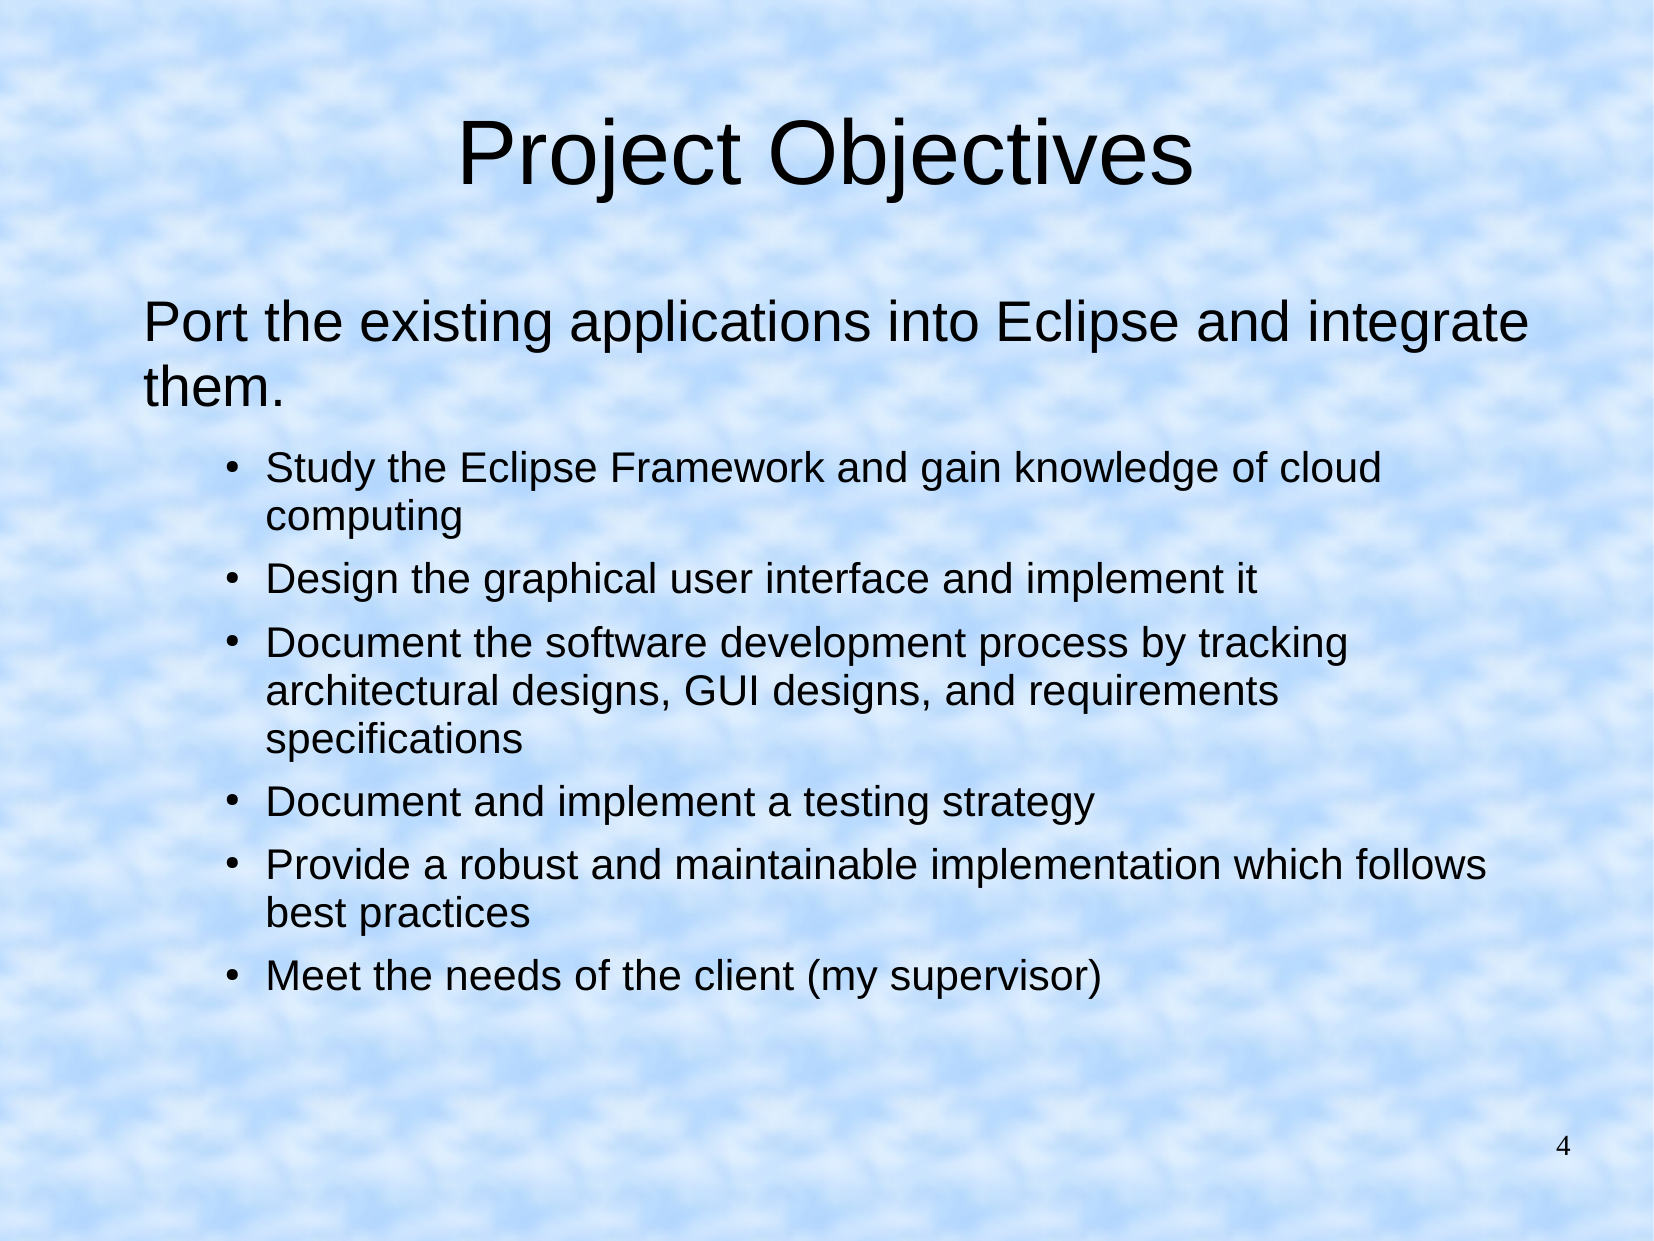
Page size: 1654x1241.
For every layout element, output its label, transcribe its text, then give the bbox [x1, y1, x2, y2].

title Project Objectives [82, 49, 1571, 257]
picture [0, 0, 1654, 1241]
list Port the existing applications into Eclipse and integrate them. Study the Eclipse Framework and gain knowledge of cloud computing Design the graphical user interface and implement it Document the software development process by tracking architectural designs, GUI designs, and requirements specifications Document and implement a testing strategy Provide a robust and maintainable implementation which follows best practices Meet the needs of the client (my supervisor) [82, 290, 1538, 1010]
